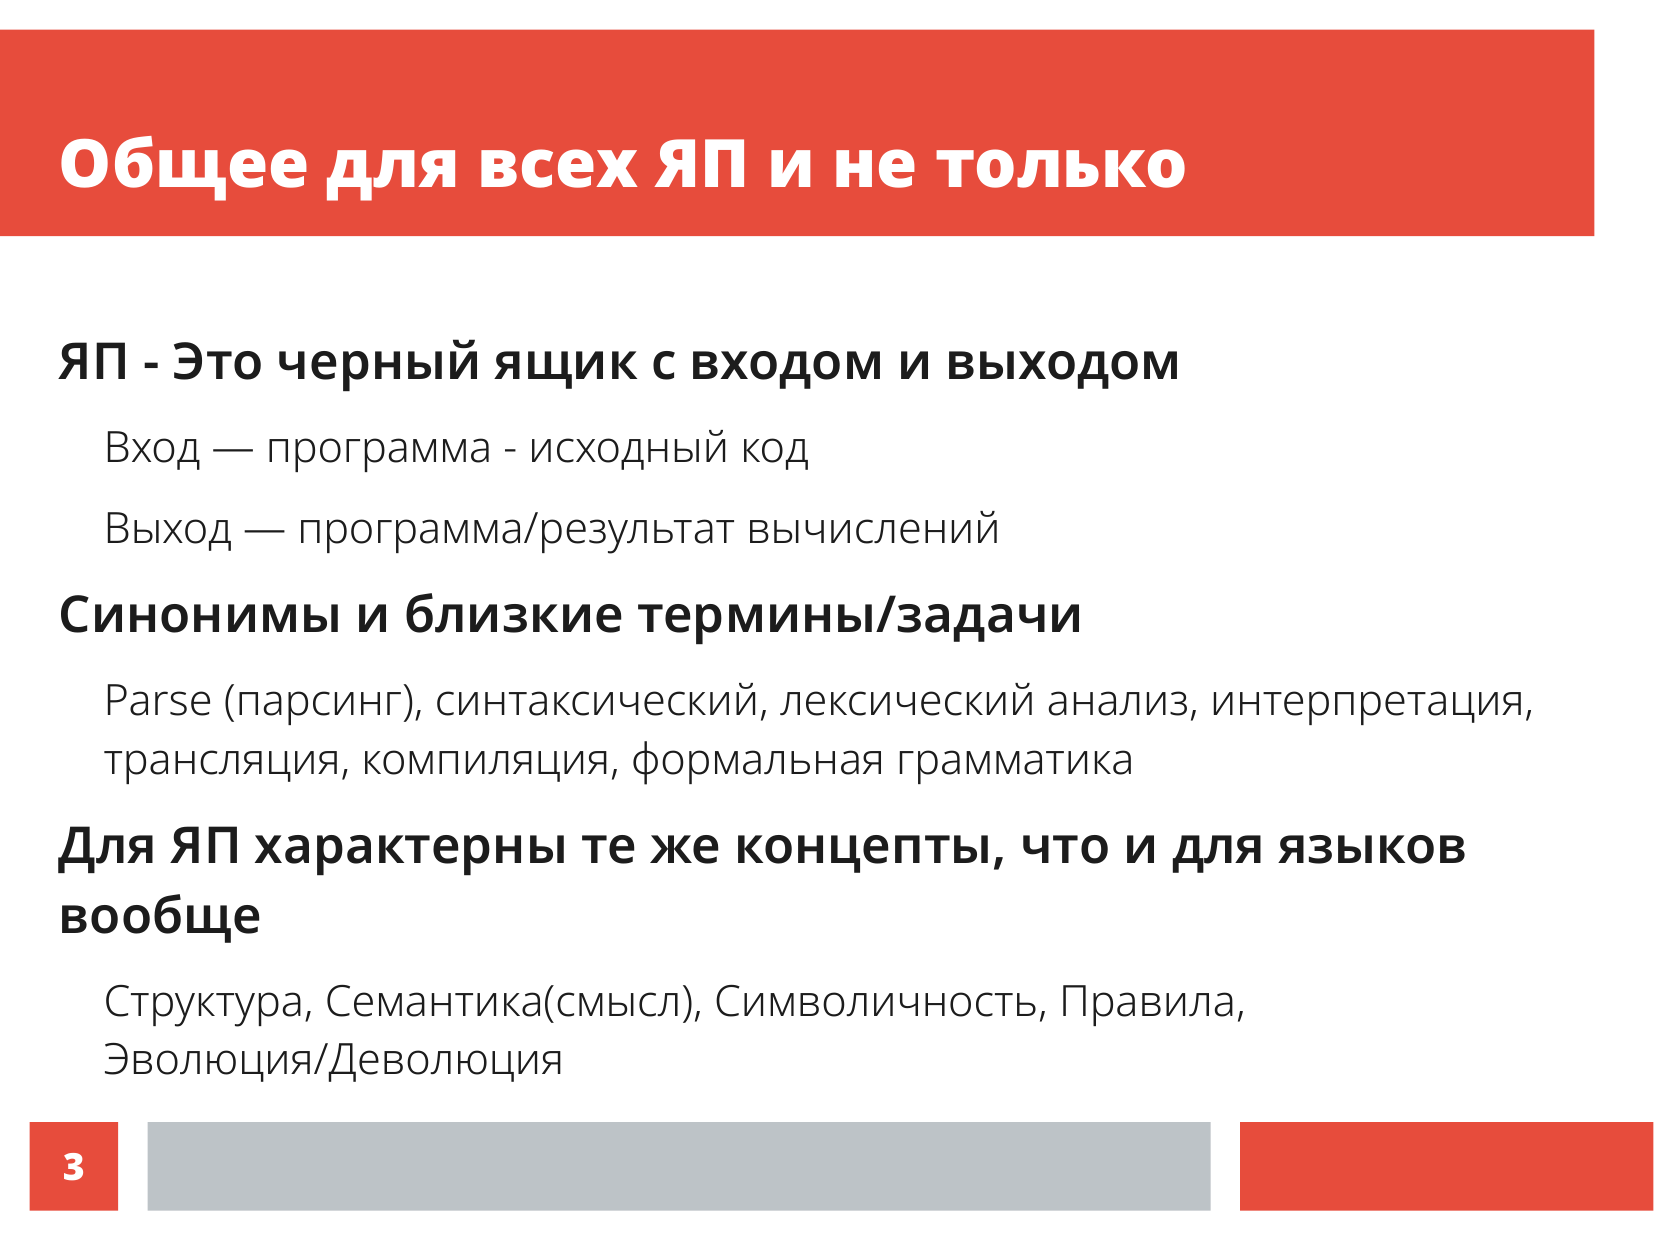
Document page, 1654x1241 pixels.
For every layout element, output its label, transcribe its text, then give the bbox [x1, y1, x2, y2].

title Общее для всех ЯП и не только [59, 59, 1595, 207]
list ЯП - Это черный ящик с входом и выходом Вход — программа - исходный код Выход — программа/результат вычислений Синонимы и близкие термины/задачи Parse (парсинг), синтаксический, лексический анализ, интерпретация, трансляция, компиляция, формальная грамматика Для ЯП характерны те же концепты, что и для языков вообще Структура, Семантика(смысл), Символичность, Правила, Эволюция/Деволюция [59, 324, 1565, 1093]
